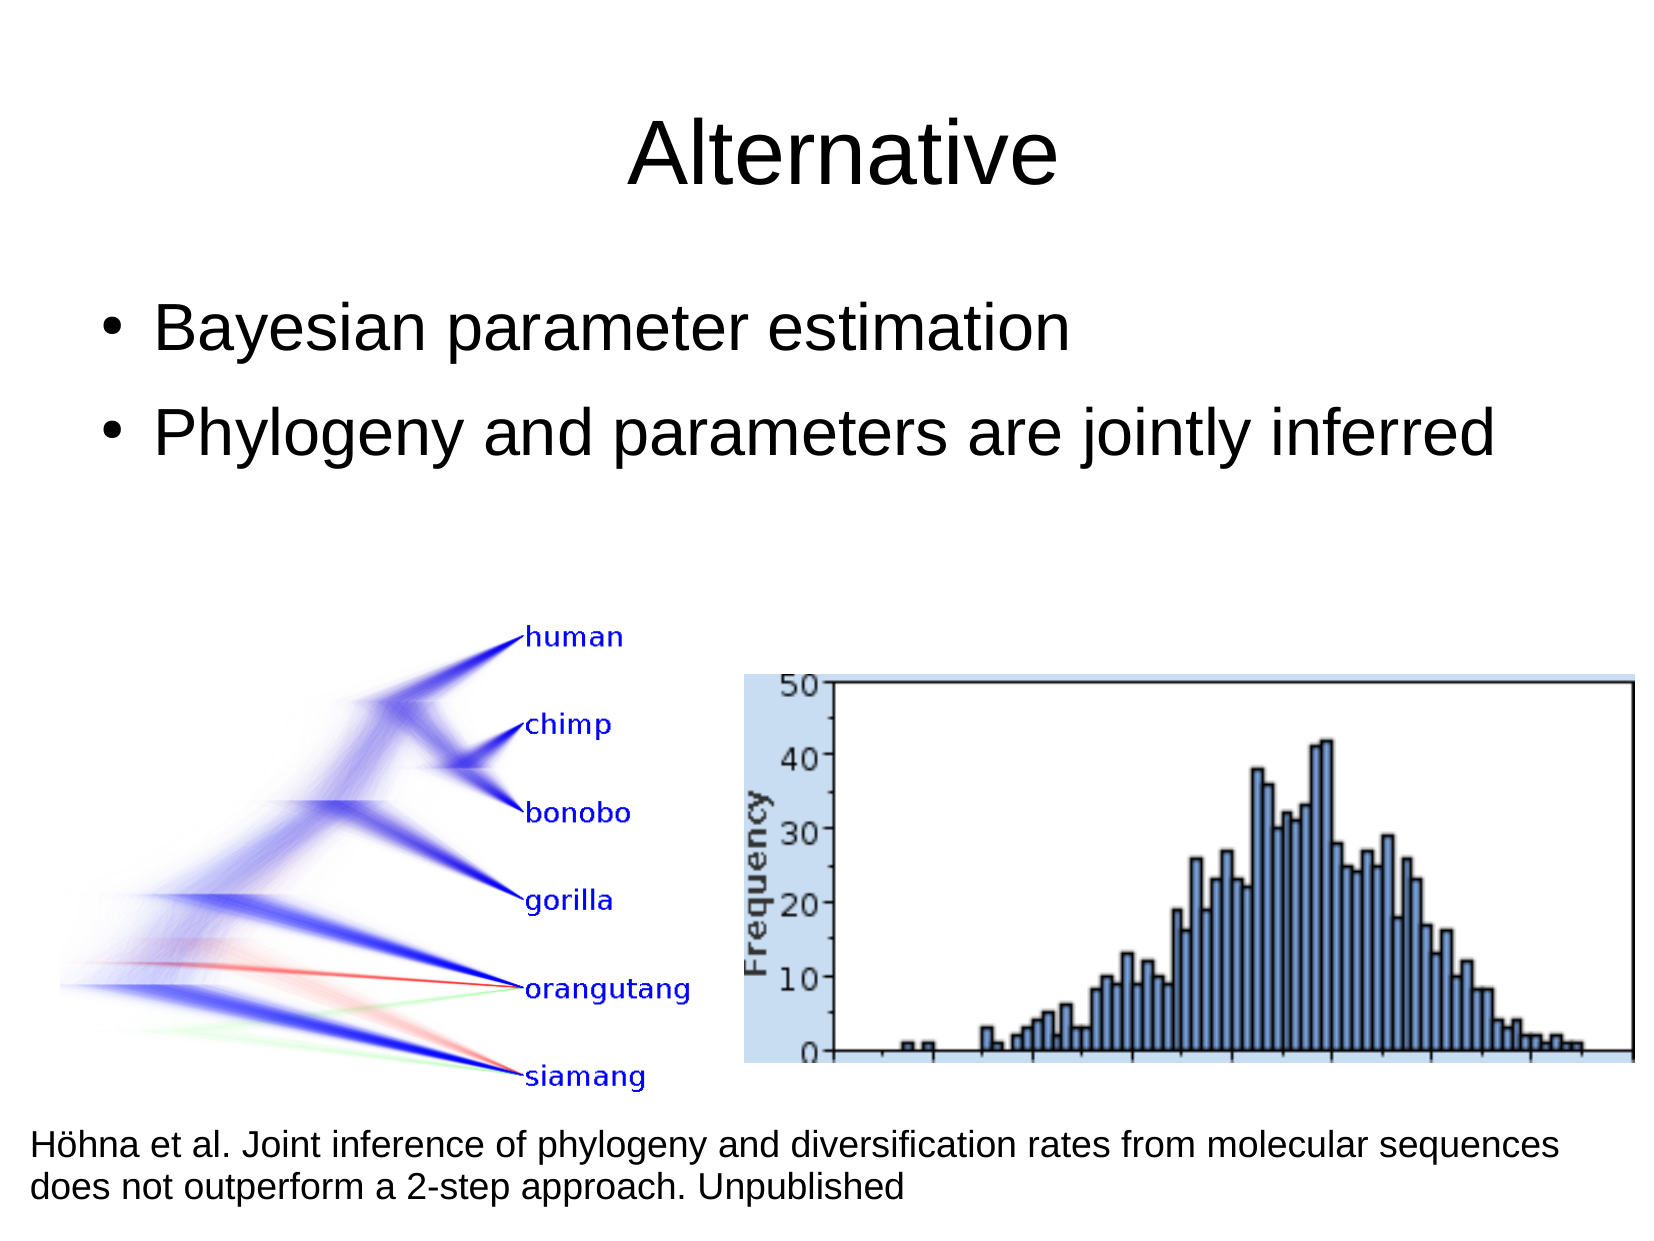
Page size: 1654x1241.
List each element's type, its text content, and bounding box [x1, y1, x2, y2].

title Alternative [82, 49, 1571, 257]
list Bayesian parameter estimation Phylogeny and parameters are jointly inferred [82, 290, 1571, 1010]
text_box Höhna et al. Joint inference of phylogeny and diversification rates from molecular sequences does not outperform a 2-step approach. Unpublished [15, 1116, 1636, 1216]
picture [744, 674, 1635, 1063]
picture [60, 619, 696, 1096]
